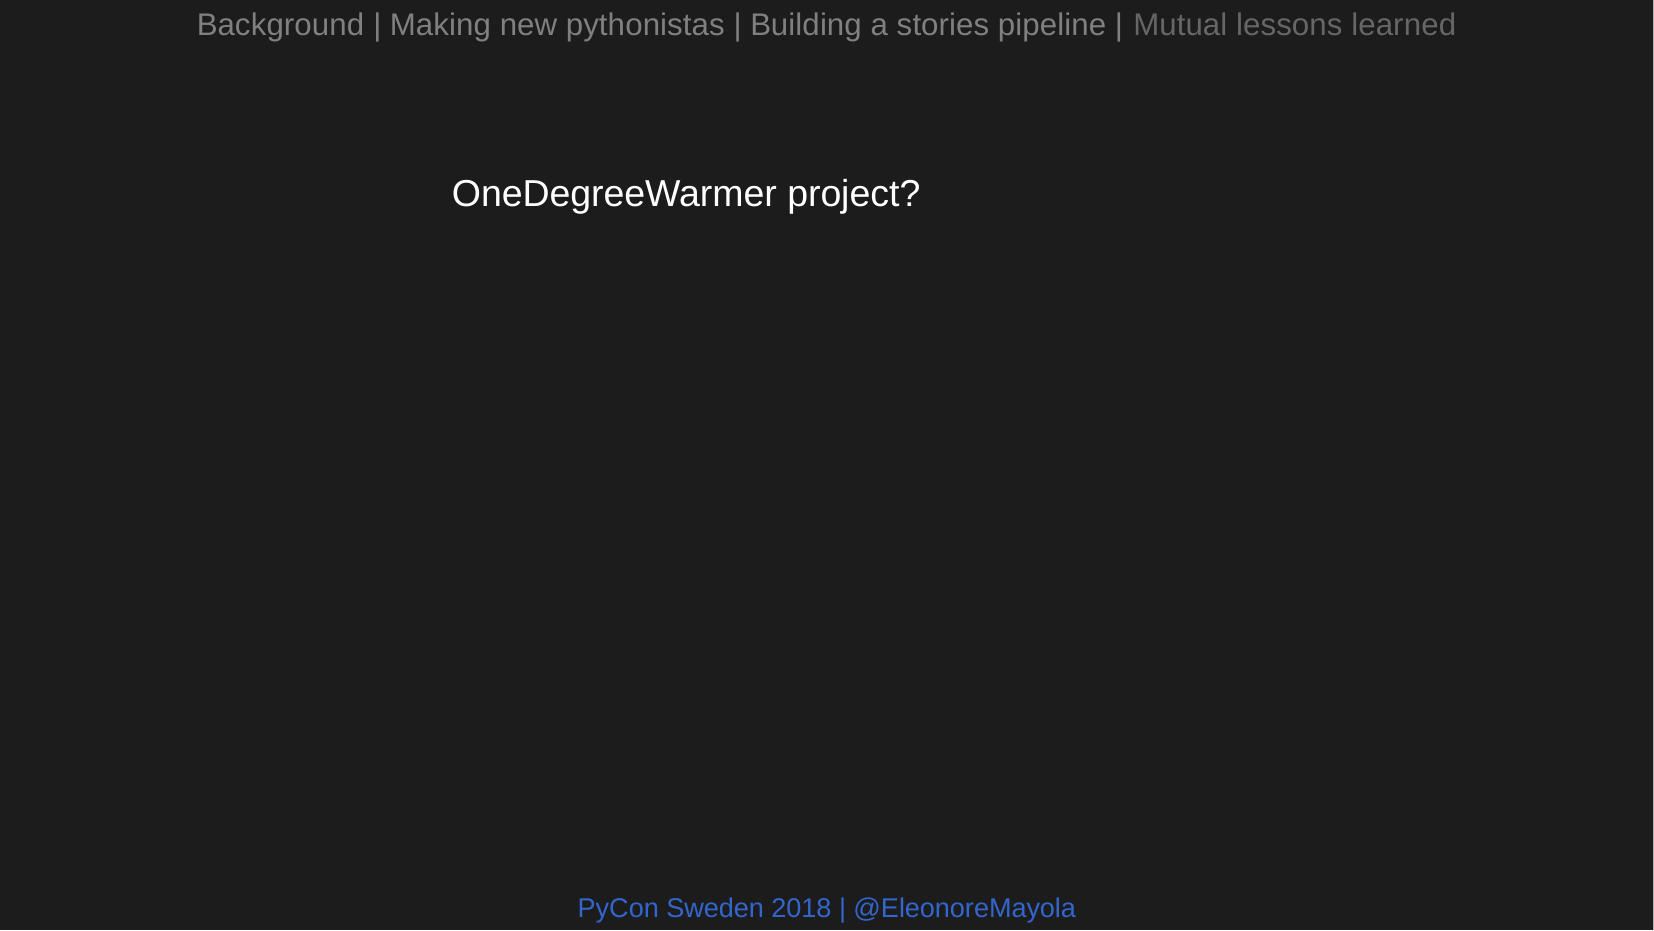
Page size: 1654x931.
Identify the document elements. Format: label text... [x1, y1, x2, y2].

text_box OneDegreeWarmer project? [437, 165, 1288, 223]
text_box PyCon Sweden 2018 | @EleonoreMayola [460, 885, 1193, 931]
text_box Background | Making new pythonistas | Building a stories pipeline | Mutual lessons learned [0, 0, 1654, 57]
